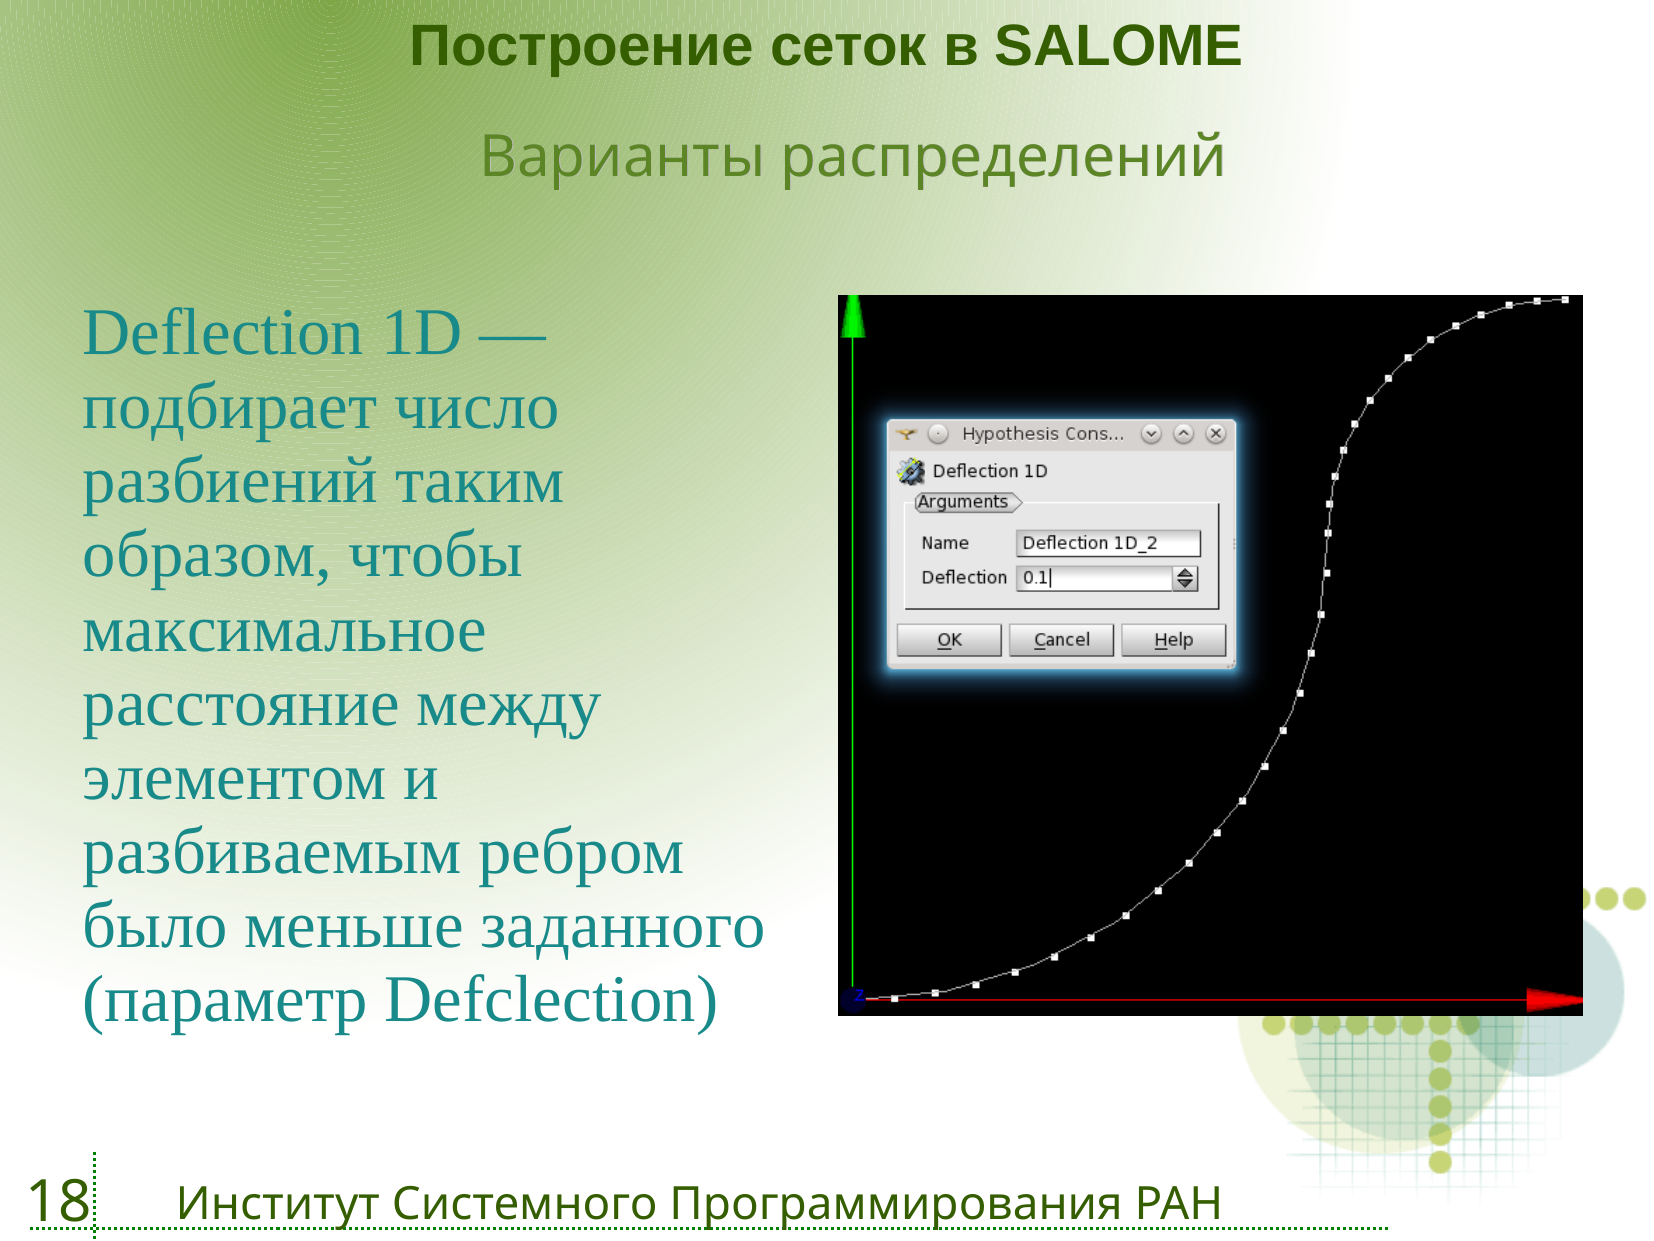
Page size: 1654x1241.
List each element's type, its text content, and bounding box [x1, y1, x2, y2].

picture [838, 295, 1654, 1211]
list Deflection 1D — подбирает число разбиений таким образом, чтобы максимальное расстояние между элементом и разбиваемым ребром было меньше заданного (параметр Defclection) [82, 295, 809, 1036]
title Варианты распределений [82, 94, 1625, 213]
